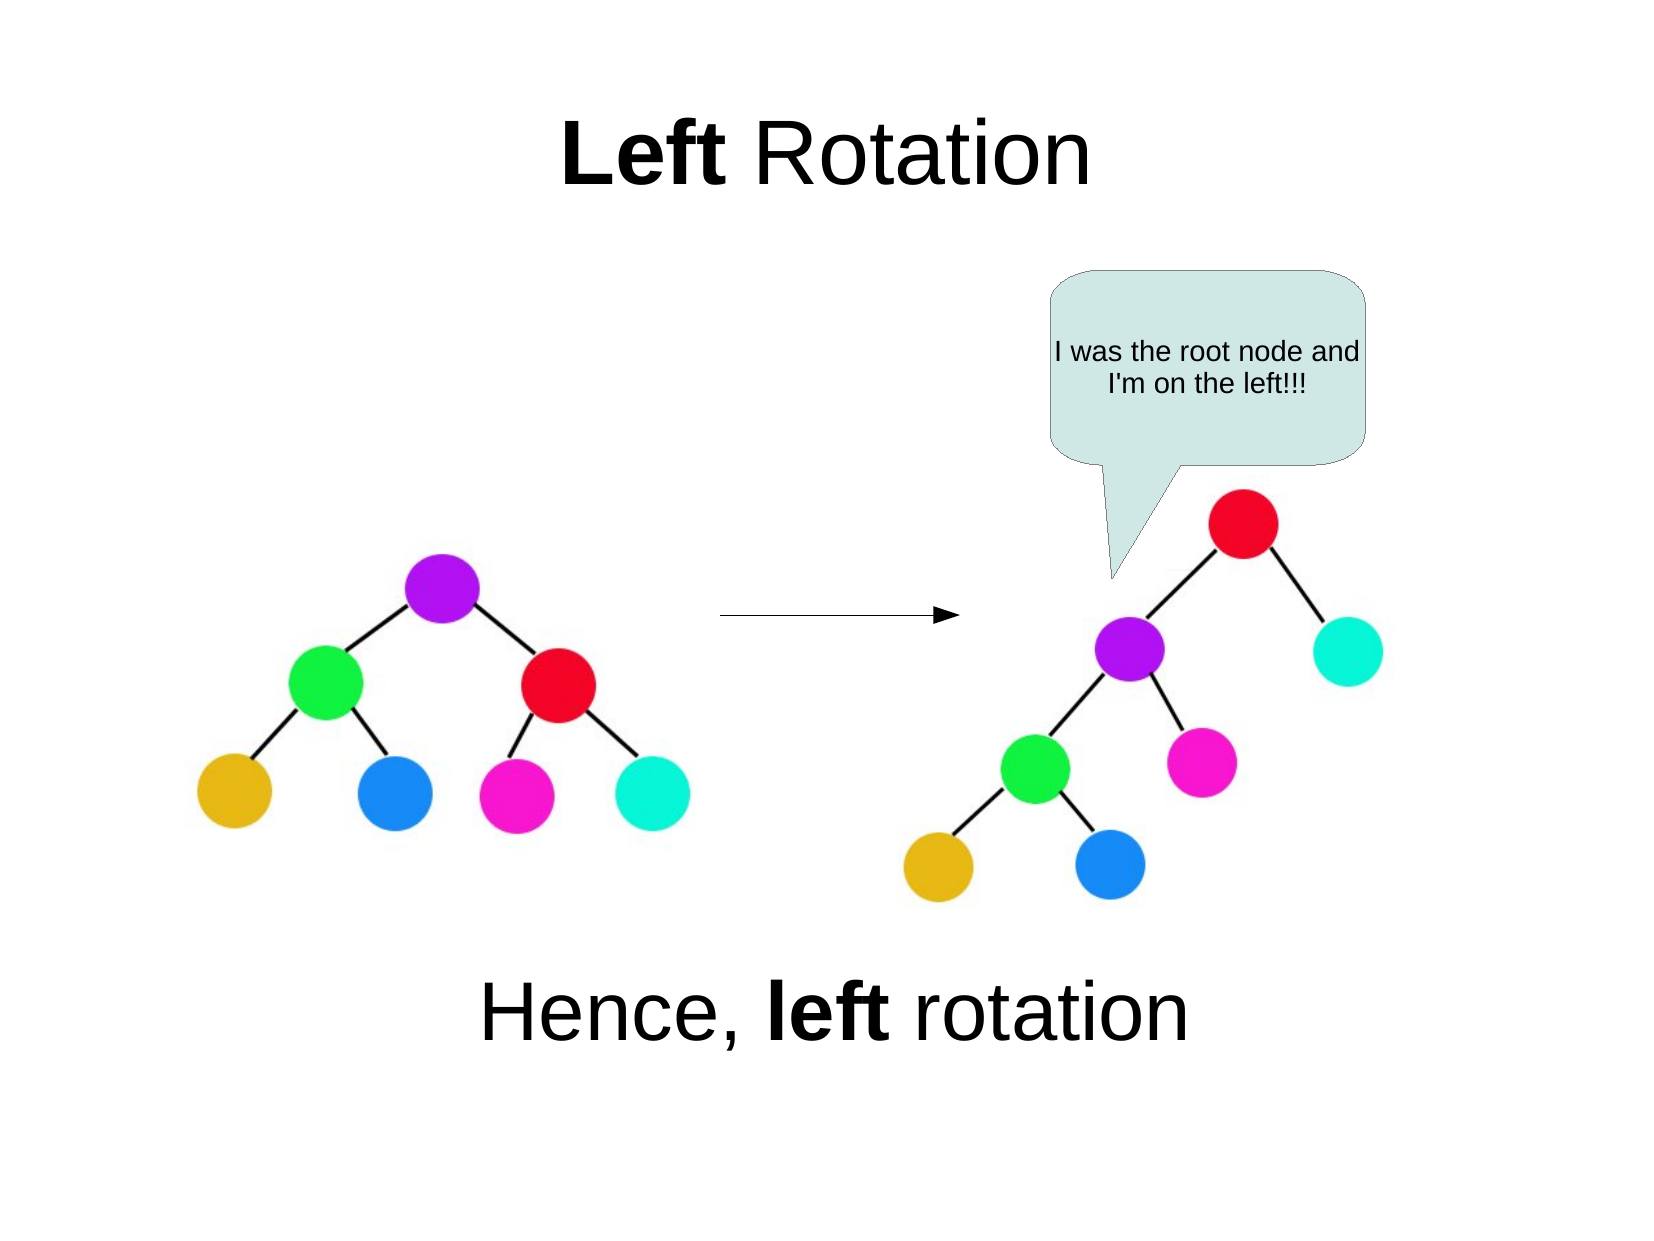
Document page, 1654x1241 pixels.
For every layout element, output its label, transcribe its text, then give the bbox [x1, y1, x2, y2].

picture [30, 474, 1621, 1028]
title Left Rotation [82, 49, 1571, 257]
text_box Hence, left rotation [464, 958, 1186, 1081]
text_box I was the root node and I'm on the left!!! [1050, 270, 1366, 579]
